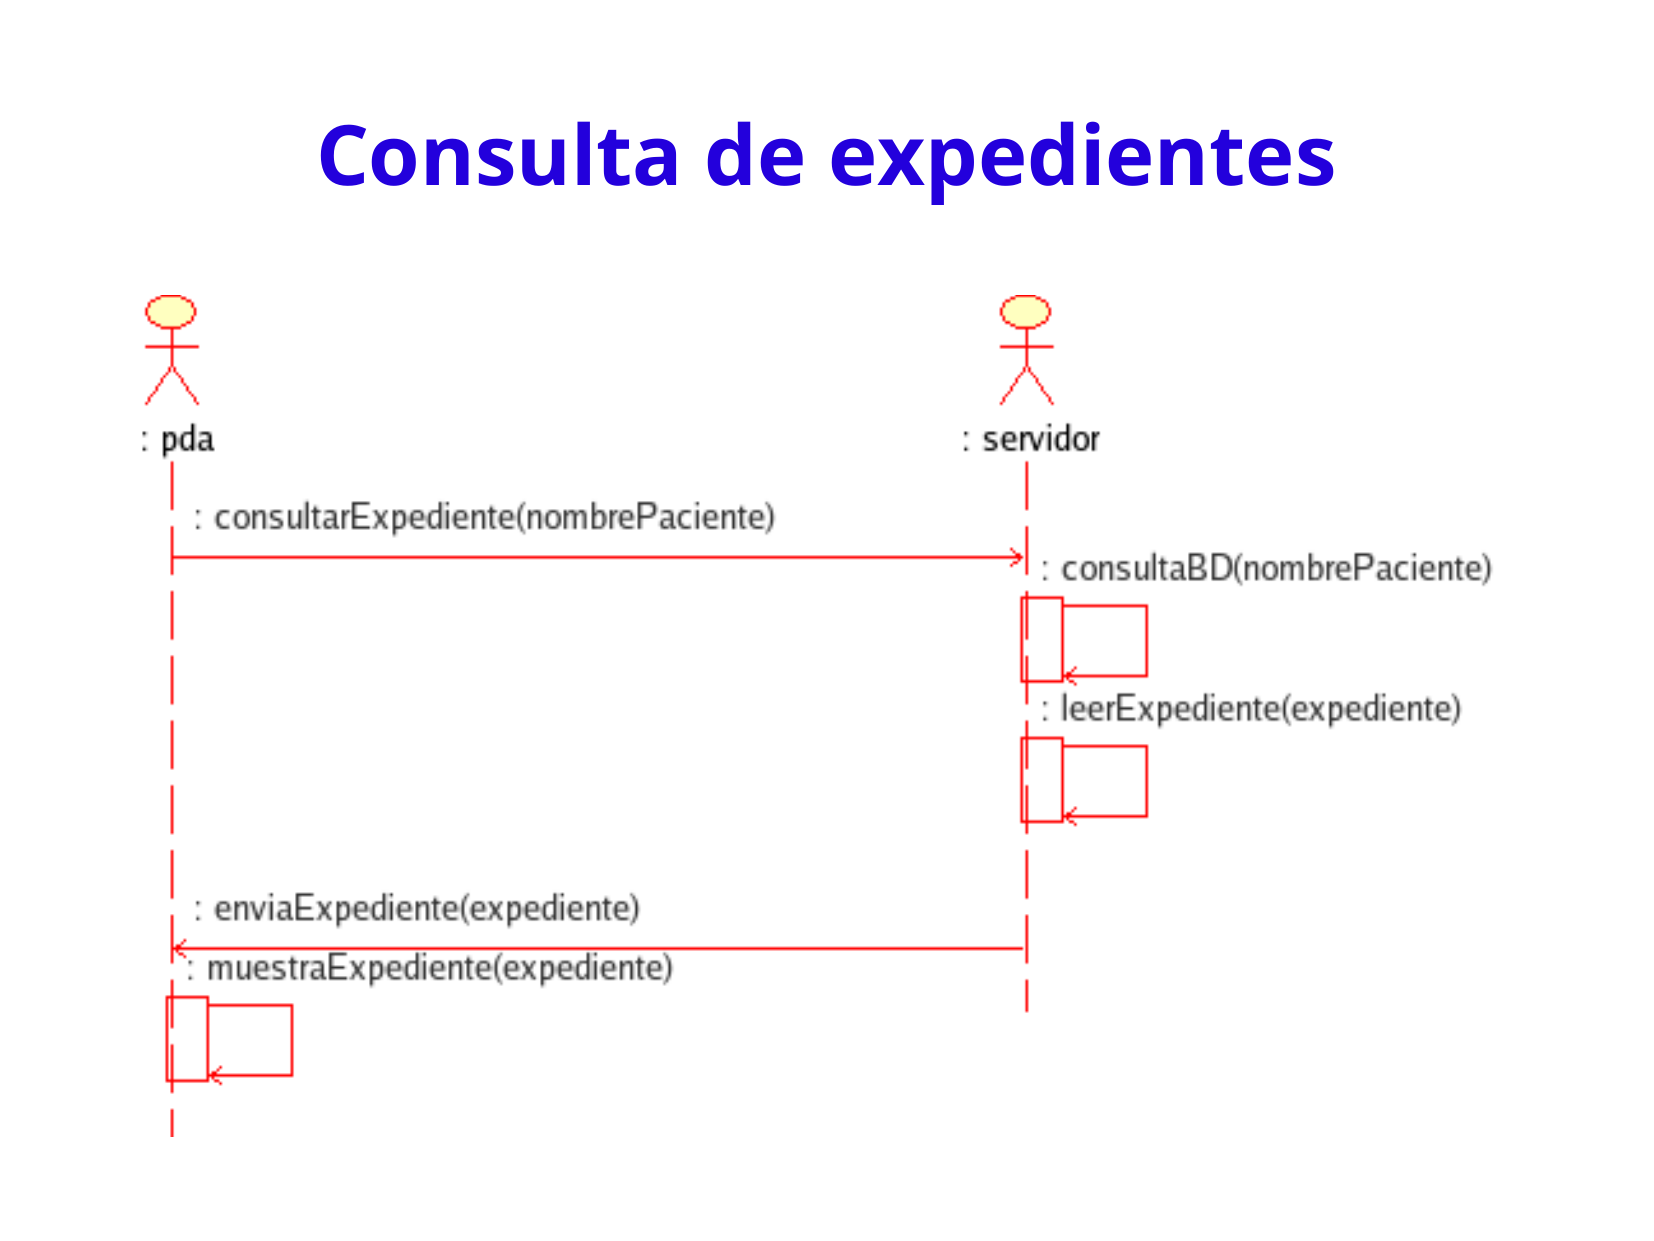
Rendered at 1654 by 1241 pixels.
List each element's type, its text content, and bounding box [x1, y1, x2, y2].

picture [118, 295, 1506, 1138]
title Consulta de expedientes [82, 49, 1571, 257]
